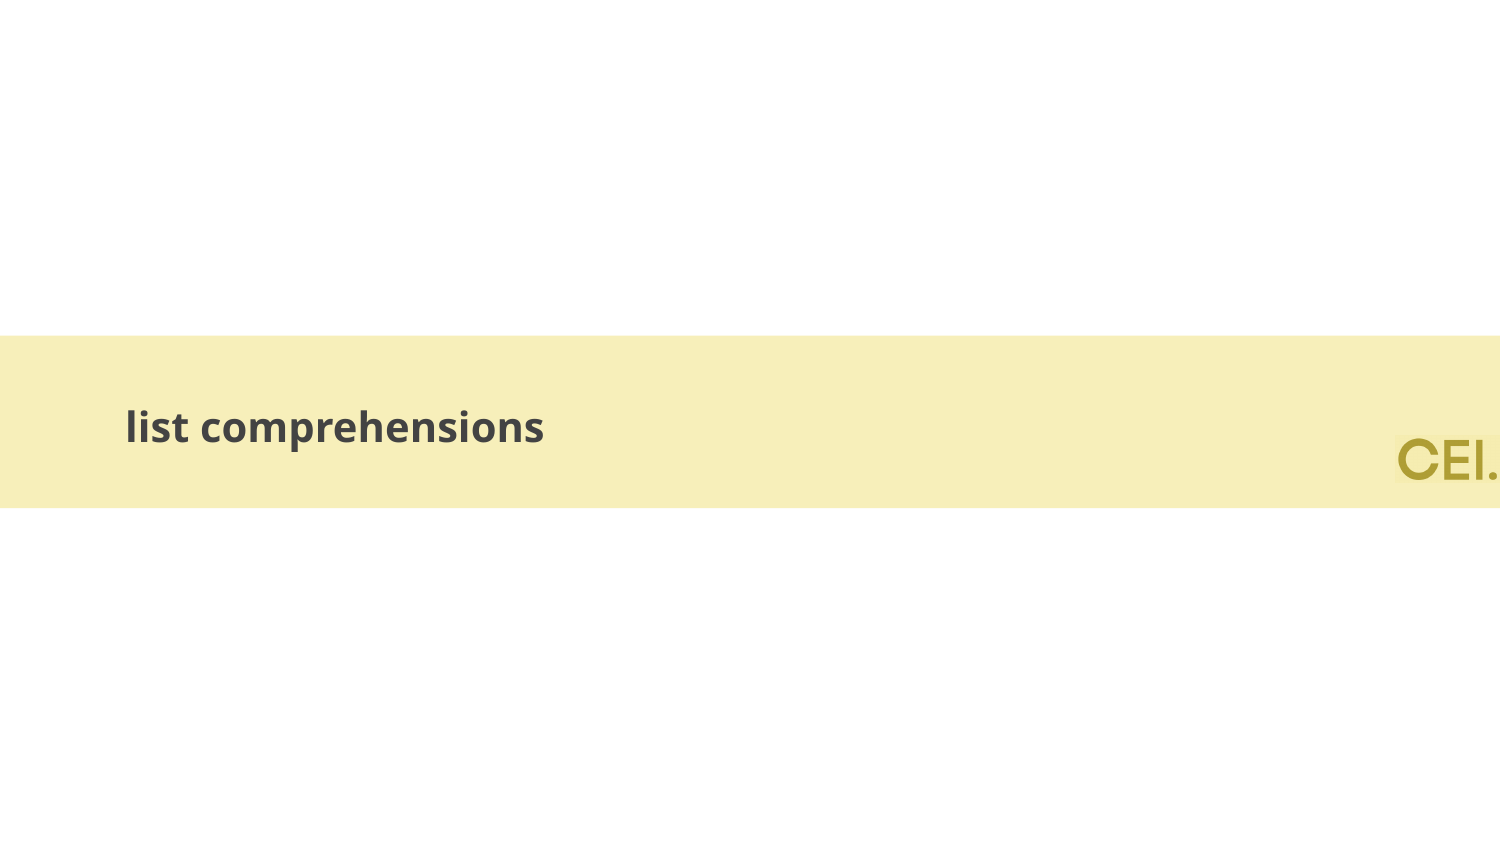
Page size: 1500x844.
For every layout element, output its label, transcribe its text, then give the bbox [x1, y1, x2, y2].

text_box [0, 335, 1500, 509]
picture [1395, 435, 1500, 483]
text_box list comprehensions [99, 386, 1048, 458]
